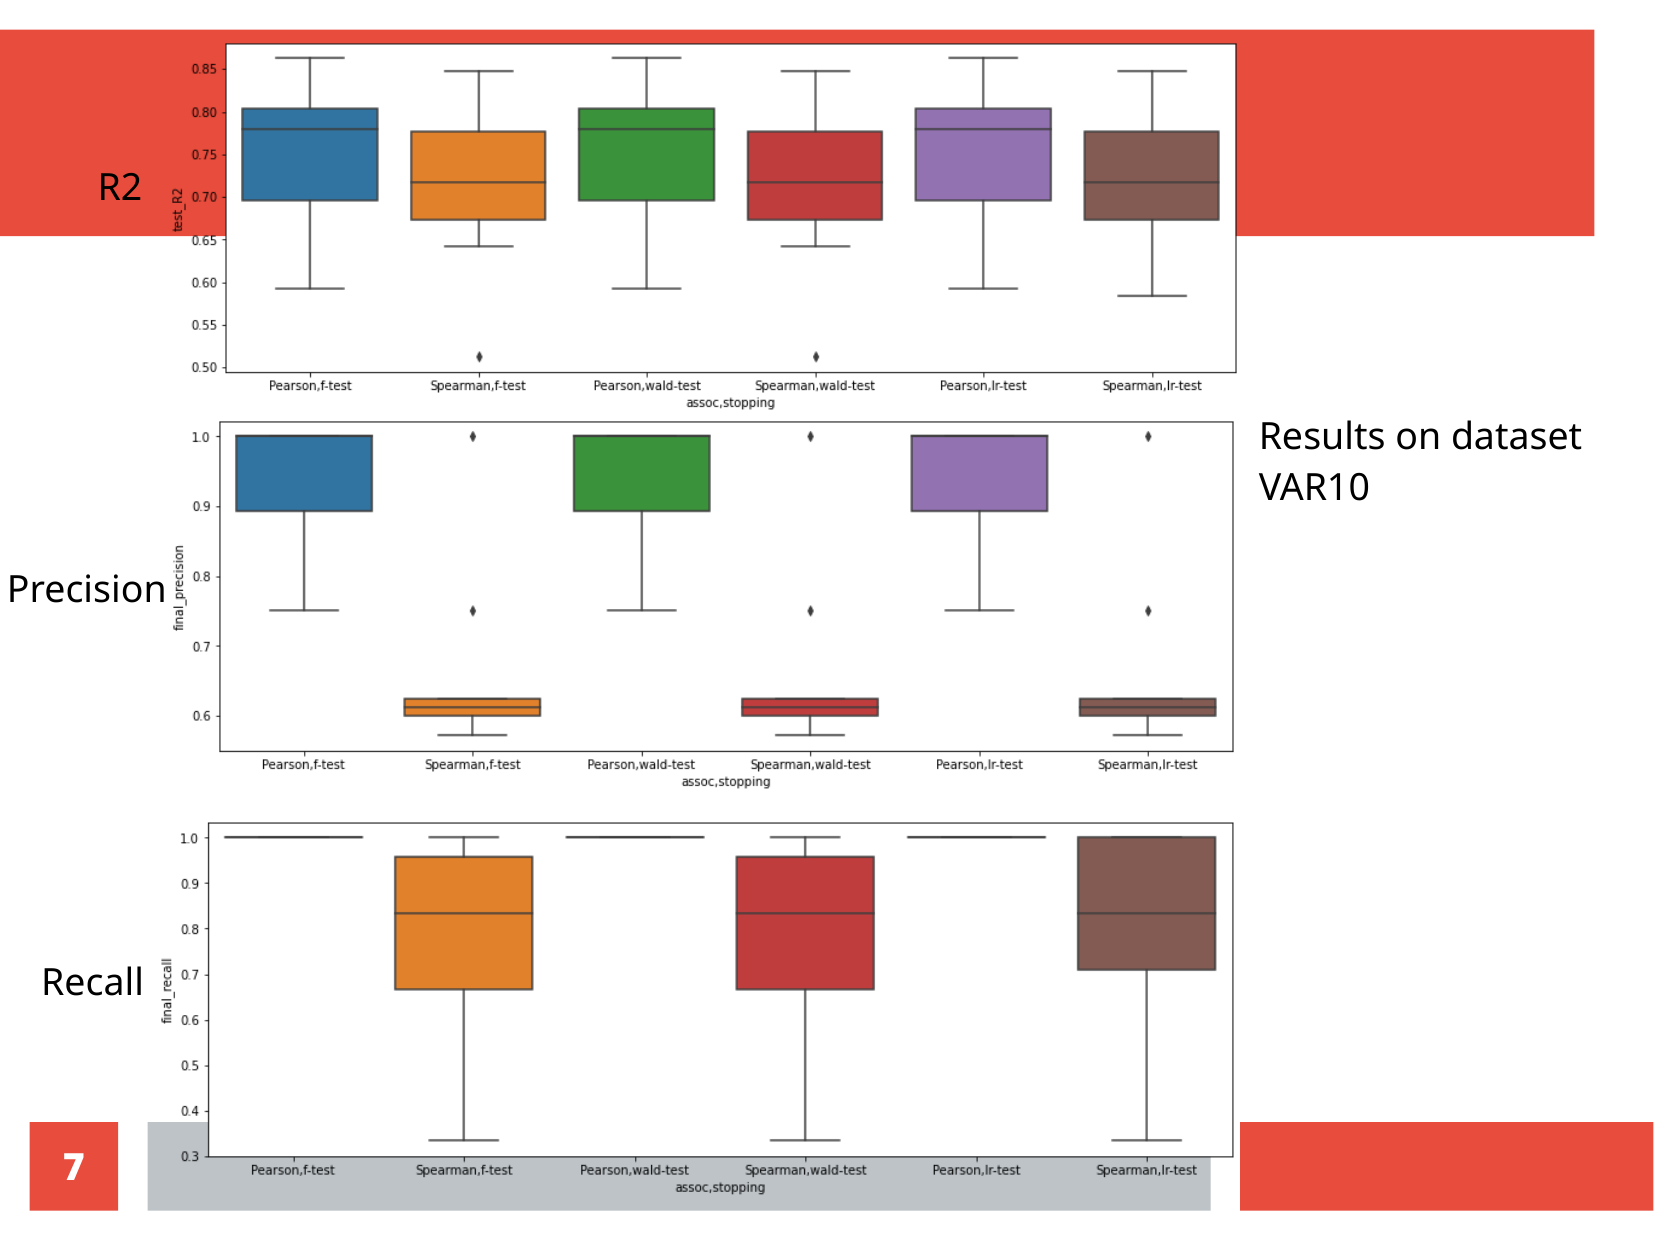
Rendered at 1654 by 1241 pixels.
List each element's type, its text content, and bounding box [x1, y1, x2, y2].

text_box Results on dataset VAR10 [1243, 402, 1630, 898]
text_box Precision [0, 555, 189, 614]
picture [153, 814, 1241, 1203]
text_box R2 [82, 153, 175, 212]
picture [164, 35, 1244, 797]
text_box Recall [26, 947, 168, 1007]
